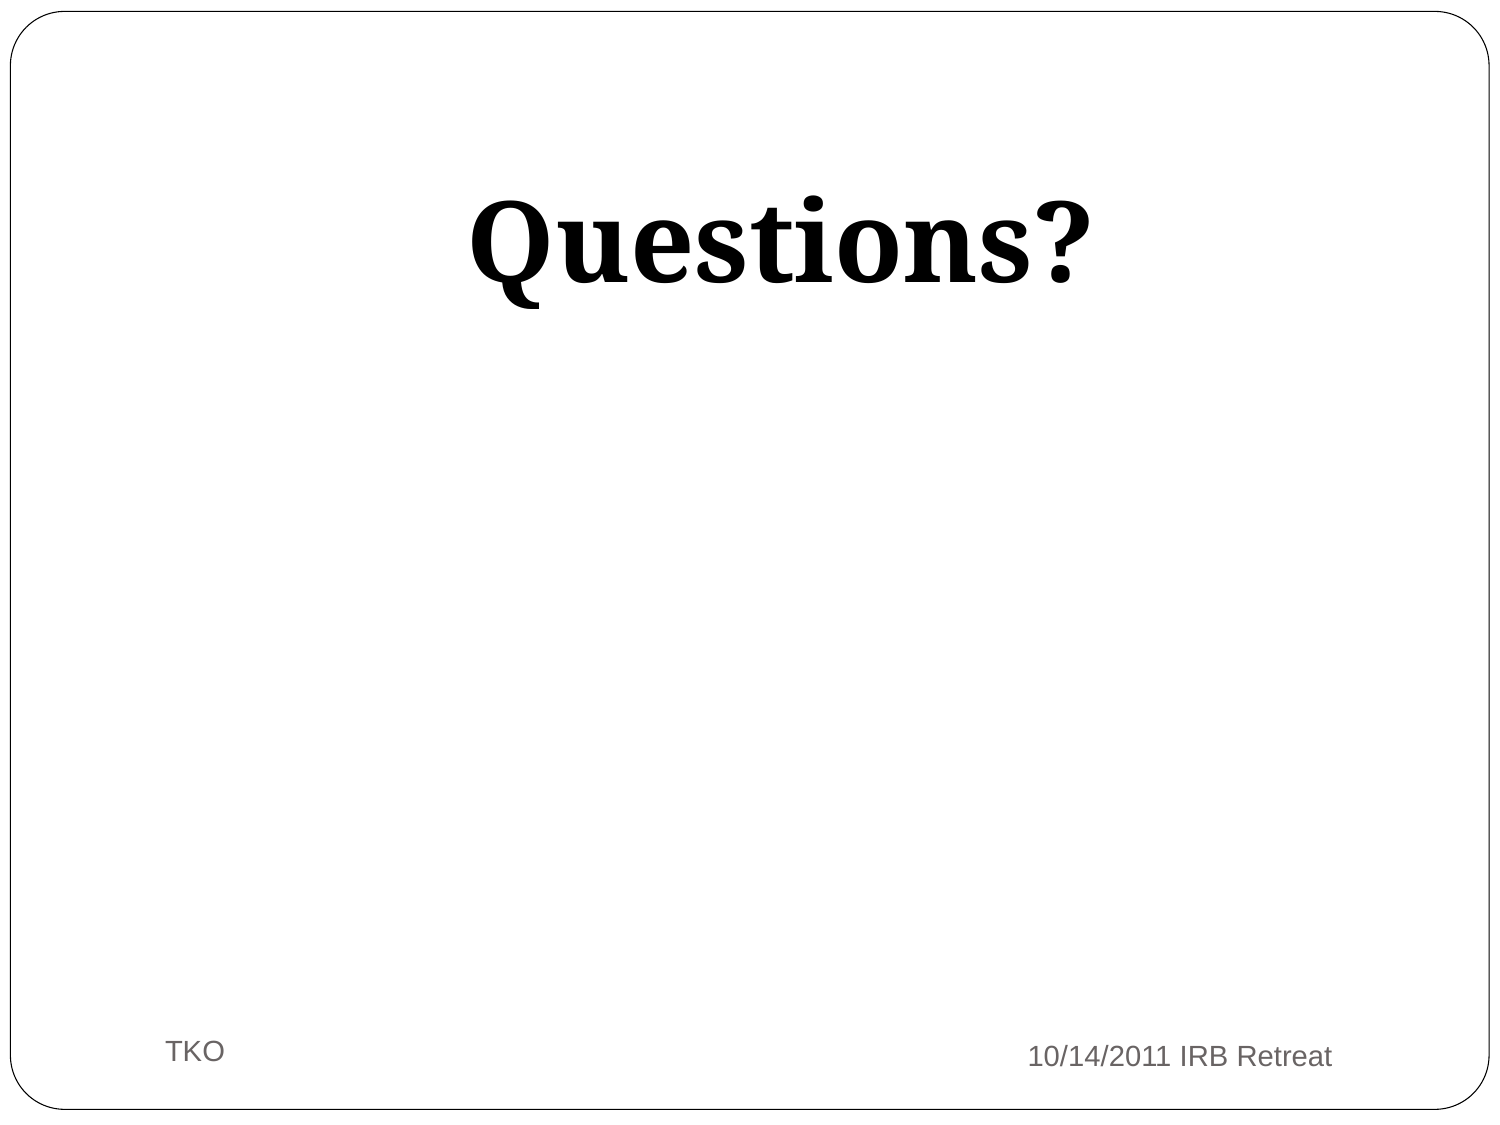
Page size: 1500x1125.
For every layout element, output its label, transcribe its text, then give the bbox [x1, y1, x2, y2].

text_box TKO [150, 1012, 801, 1088]
text_box 10/14/2011 IRB Retreat [1012, 1015, 1419, 1094]
list Questions? [143, 162, 1419, 913]
